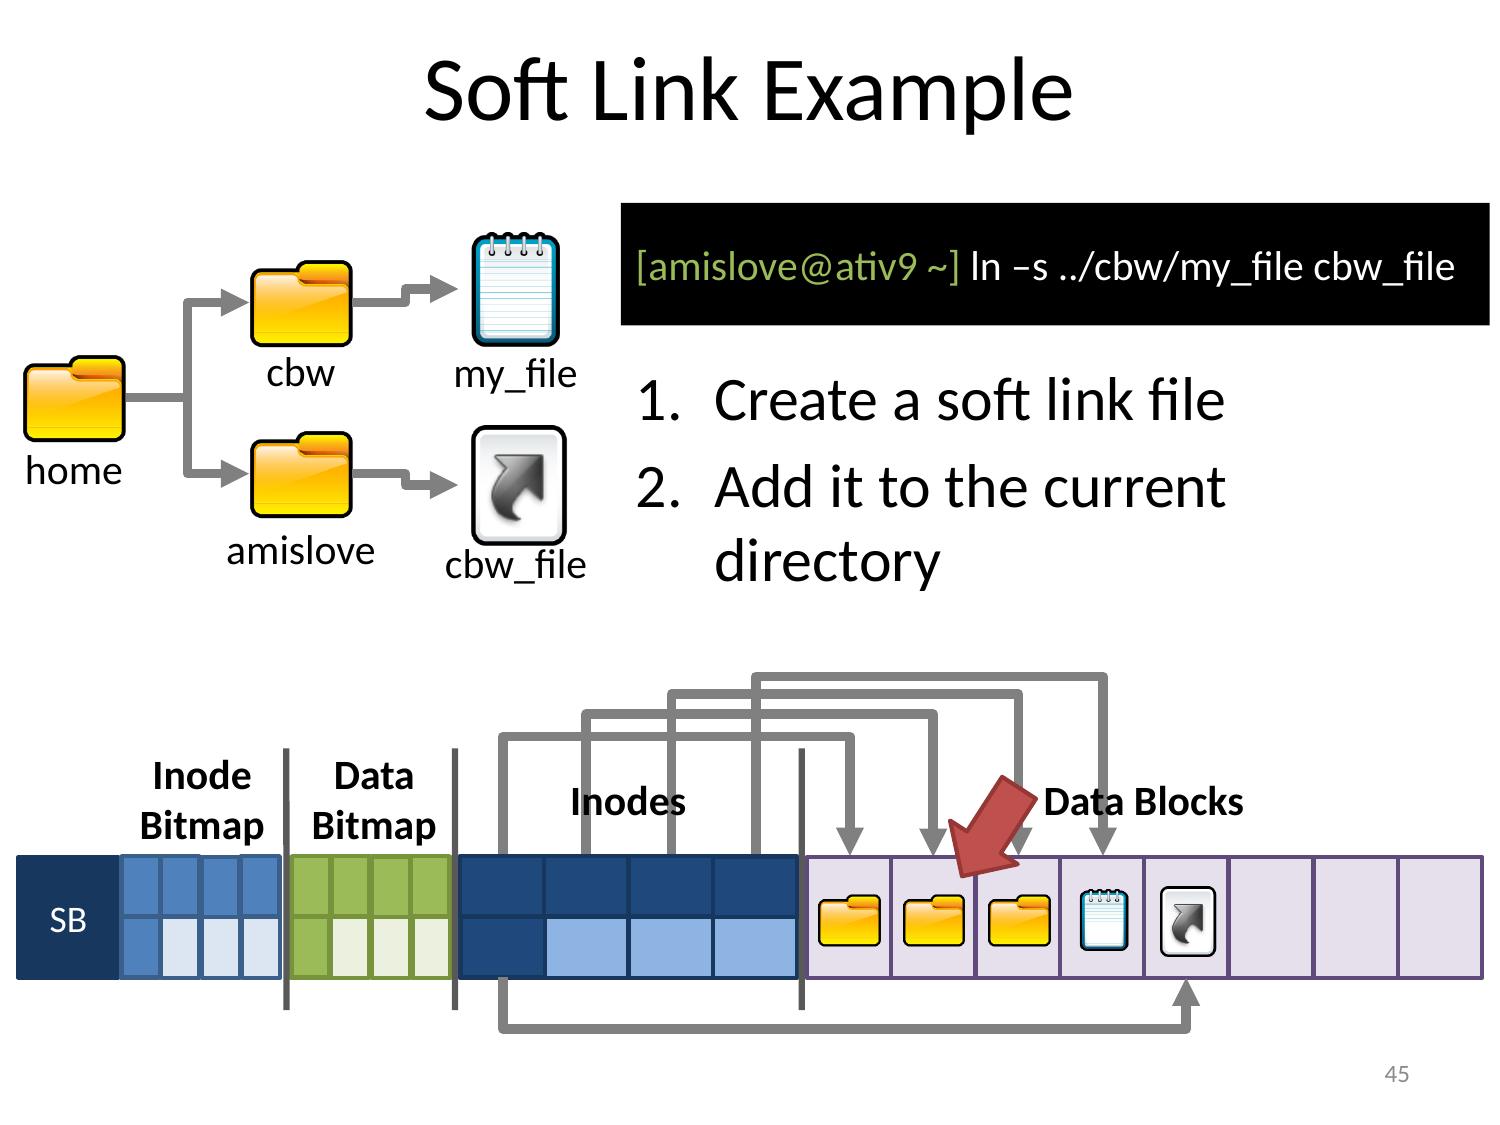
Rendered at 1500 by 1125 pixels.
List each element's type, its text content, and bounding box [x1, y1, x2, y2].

text_box SB [18, 856, 119, 978]
text_box Inode Bitmap [124, 740, 280, 856]
picture [1152, 885, 1223, 957]
text_box [201, 856, 240, 978]
text_box [241, 855, 281, 978]
text_box [amislove@ativ9 ~] ln –s ../cbw/my_file cbw_file [620, 202, 1490, 326]
text_box amislove [211, 515, 391, 581]
picture [249, 250, 353, 355]
text_box [371, 856, 410, 978]
title Soft Link Example [75, 0, 1425, 168]
text_box my_file [438, 338, 593, 404]
text_box [459, 855, 798, 978]
text_box [161, 856, 200, 978]
picture [249, 421, 353, 515]
slide_number <number> [1074, 1042, 1425, 1103]
text_box cbw_file [430, 529, 603, 595]
picture [22, 345, 126, 435]
text_box Inodes [555, 766, 702, 831]
picture [817, 888, 881, 951]
text_box cbw [251, 337, 351, 403]
picture [1072, 888, 1135, 951]
picture [458, 231, 573, 338]
text_box [290, 855, 370, 978]
text_box Data Blocks [1028, 766, 1260, 831]
text_box Data Bitmap [296, 740, 452, 856]
text_box home [10, 435, 138, 501]
text_box [120, 856, 160, 978]
text_box Create a soft link file Add it to the current directory [620, 351, 1483, 603]
text_box [806, 776, 1483, 978]
picture [458, 424, 579, 546]
picture [902, 888, 965, 951]
text_box [411, 856, 451, 978]
picture [987, 888, 1051, 951]
